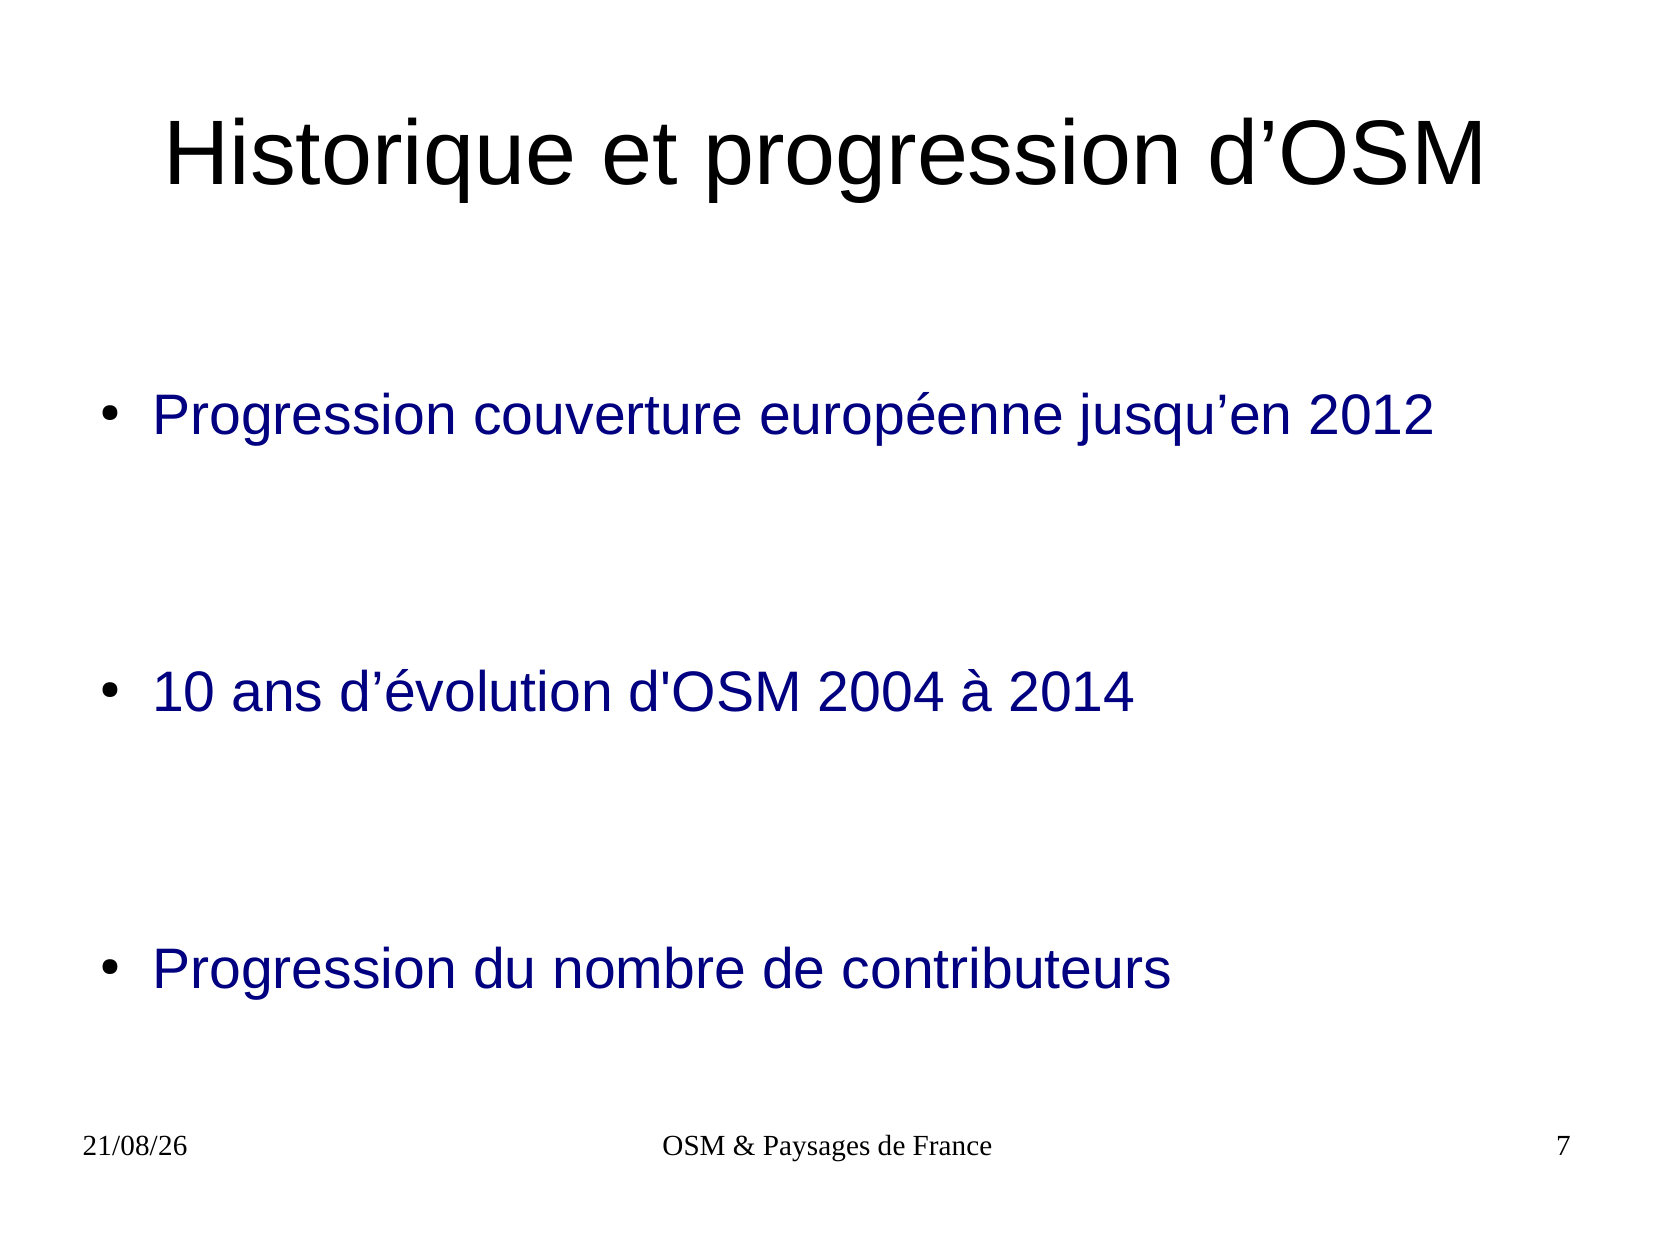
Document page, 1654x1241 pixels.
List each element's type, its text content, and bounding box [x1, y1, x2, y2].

list Progression couverture européenne jusqu’en 2012 10 ans d’évolution d'OSM 2004 à 2014 Progression du nombre de contributeurs [82, 290, 1571, 1010]
title Historique et progression d’OSM [82, 49, 1571, 257]
